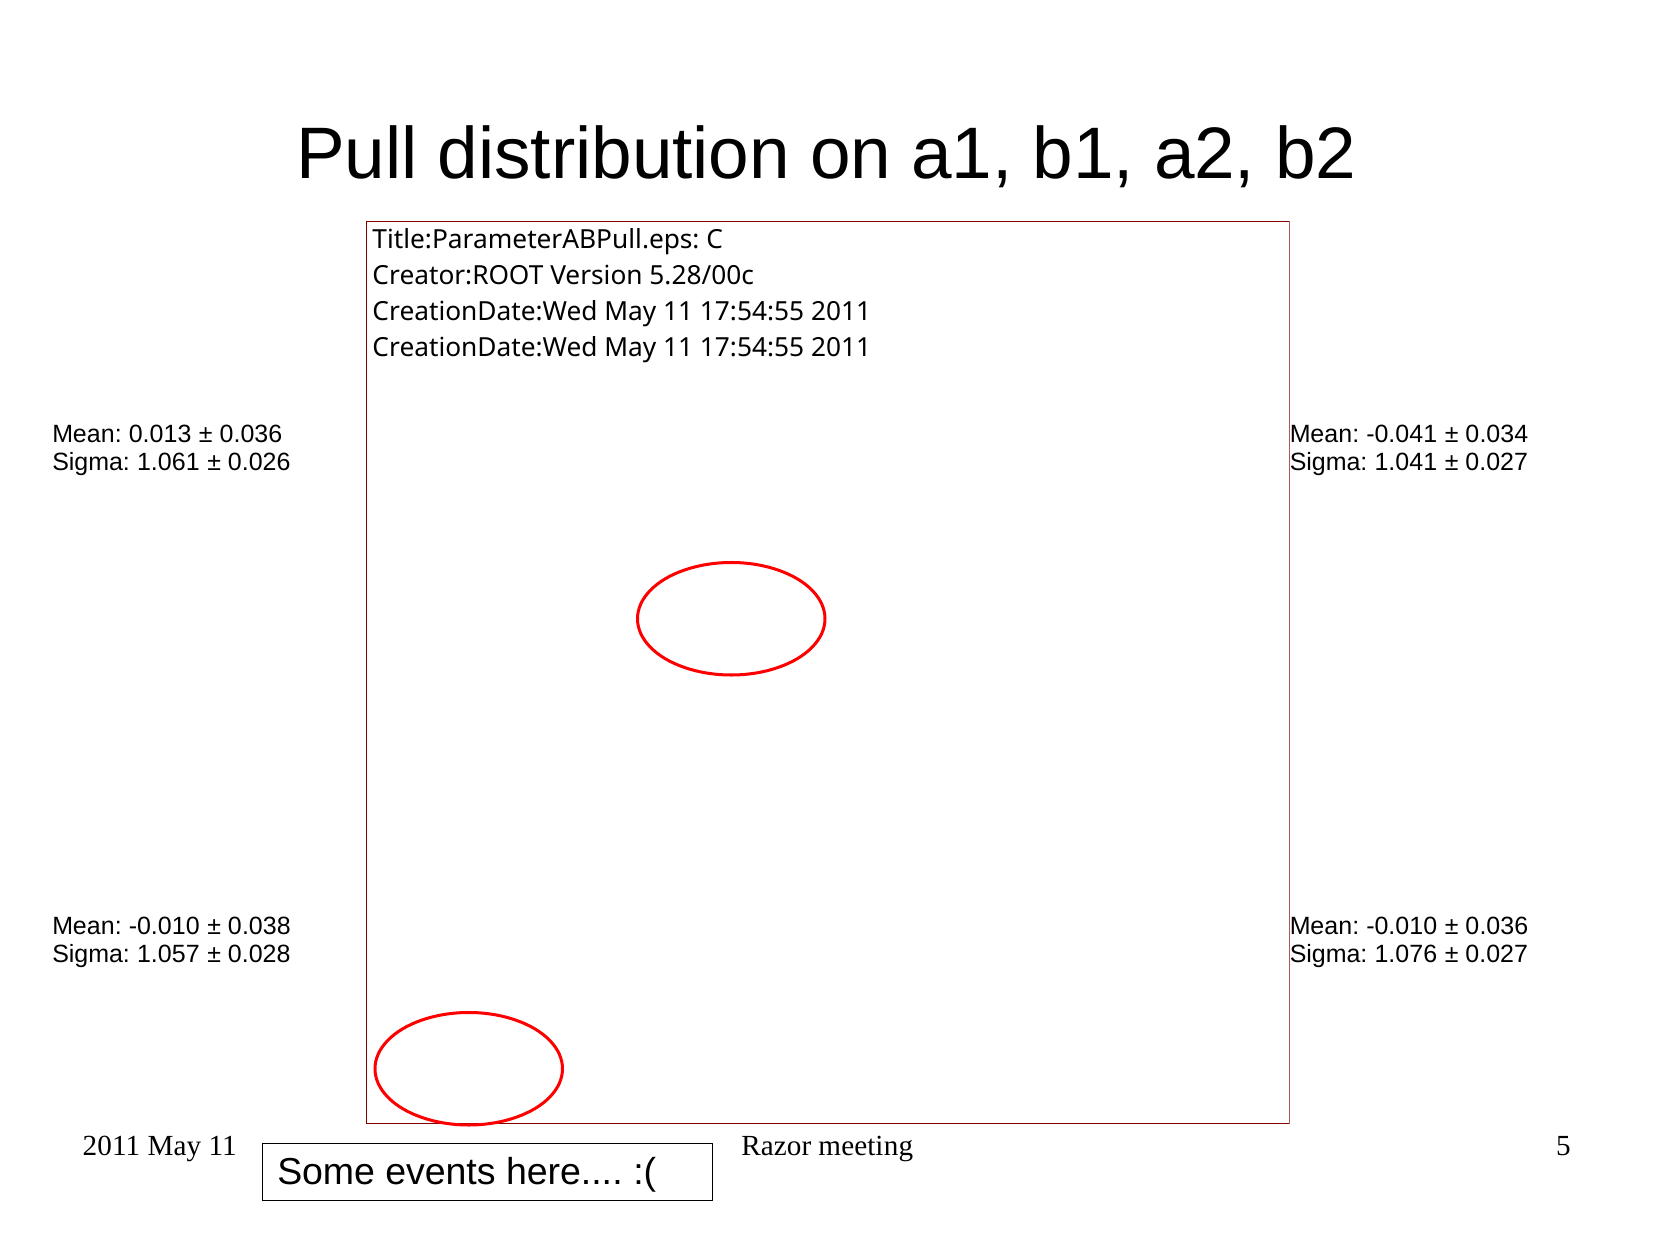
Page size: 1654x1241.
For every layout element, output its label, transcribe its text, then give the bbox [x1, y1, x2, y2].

text_box Mean: -0.010 ± 0.038 Sigma: 1.057 ± 0.028 [37, 904, 338, 976]
text_box Mean: -0.041 ± 0.034 Sigma: 1.041 ± 0.027 [1275, 412, 1576, 484]
text_box Mean: -0.010 ± 0.036 Sigma: 1.076 ± 0.027 [1275, 904, 1576, 976]
picture [364, 219, 1290, 1124]
text_box Some events here.... :( [262, 1143, 713, 1201]
text_box Mean: 0.013 ± 0.036 Sigma: 1.061 ± 0.026 [37, 412, 338, 484]
title Pull distribution on a1, b1, a2, b2 [82, 49, 1571, 257]
picture [377, 1015, 560, 1123]
